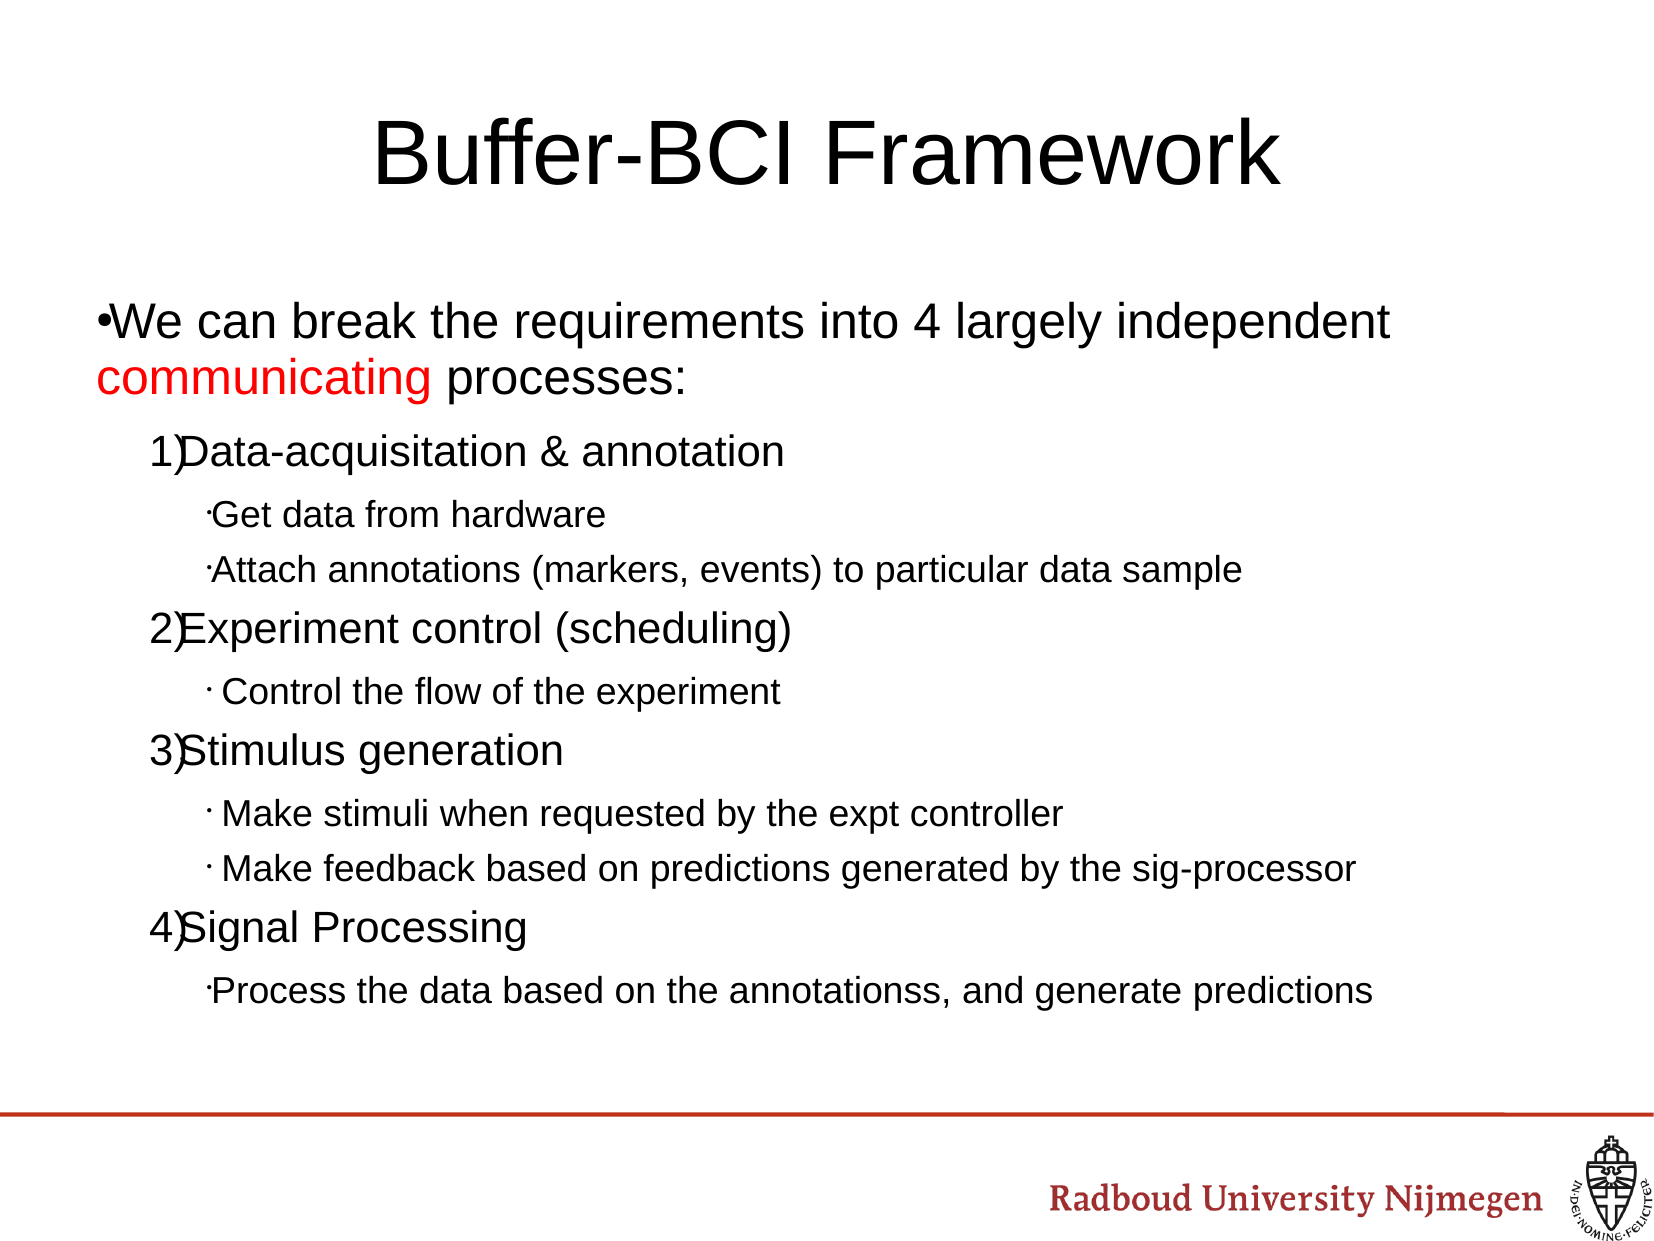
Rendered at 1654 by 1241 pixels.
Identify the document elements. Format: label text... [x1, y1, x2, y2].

title Buffer-BCI Framework [82, 49, 1571, 257]
list We can break the requirements into 4 largely independent communicating processes: Data-acquisitation & annotation Get data from hardware Attach annotations (markers, events) to particular data sample Experiment control (scheduling) Control the flow of the experiment Stimulus generation Make stimuli when requested by the expt controller Make feedback based on predictions generated by the sig-processor Signal Processing Process the data based on the annotationss, and generate predictions [82, 293, 1571, 1013]
picture [1050, 1134, 1654, 1241]
